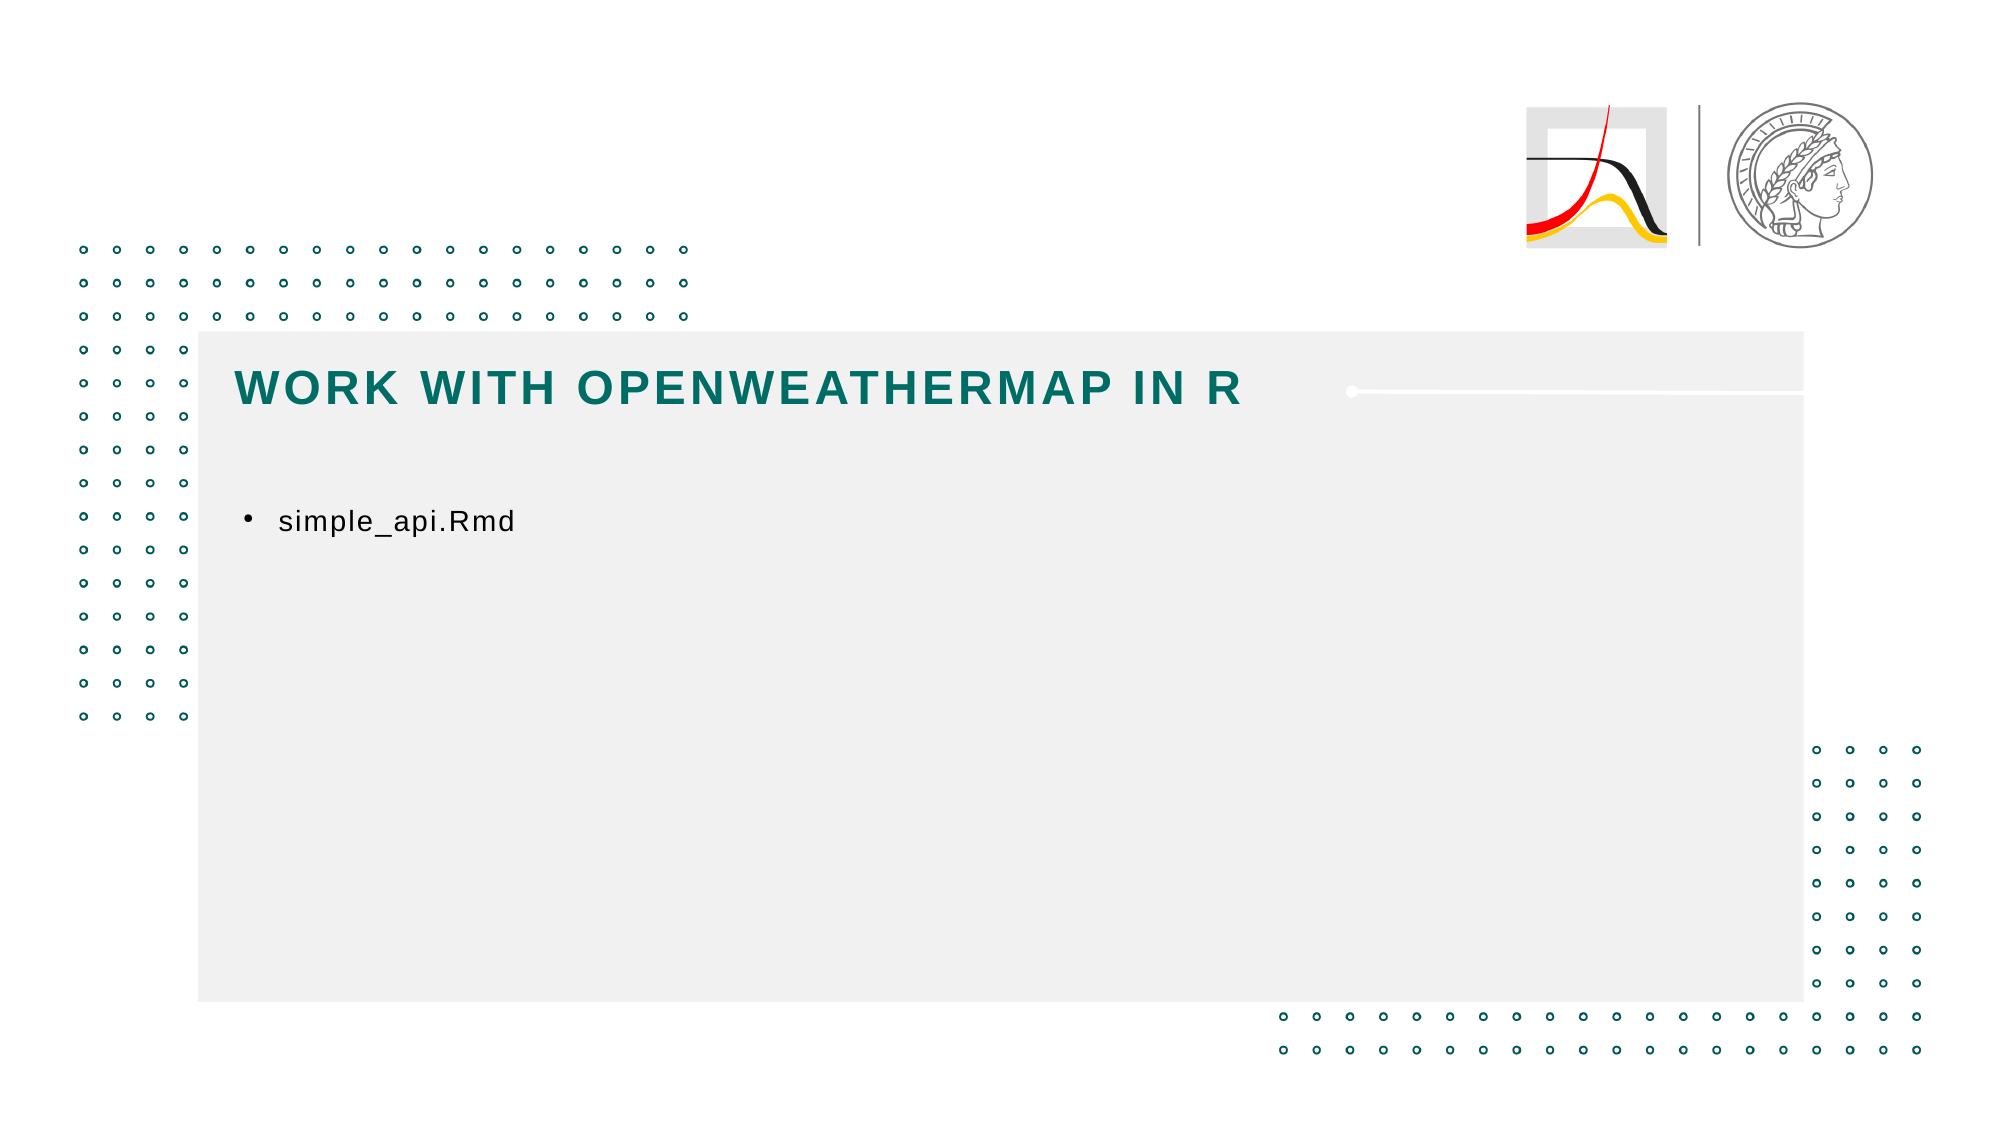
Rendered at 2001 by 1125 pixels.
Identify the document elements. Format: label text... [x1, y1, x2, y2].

picture [0, 0, 2001, 1125]
title Work with Openweathermap in R [234, 360, 1764, 449]
subtitle simple_api.Rmd [243, 431, 1774, 956]
